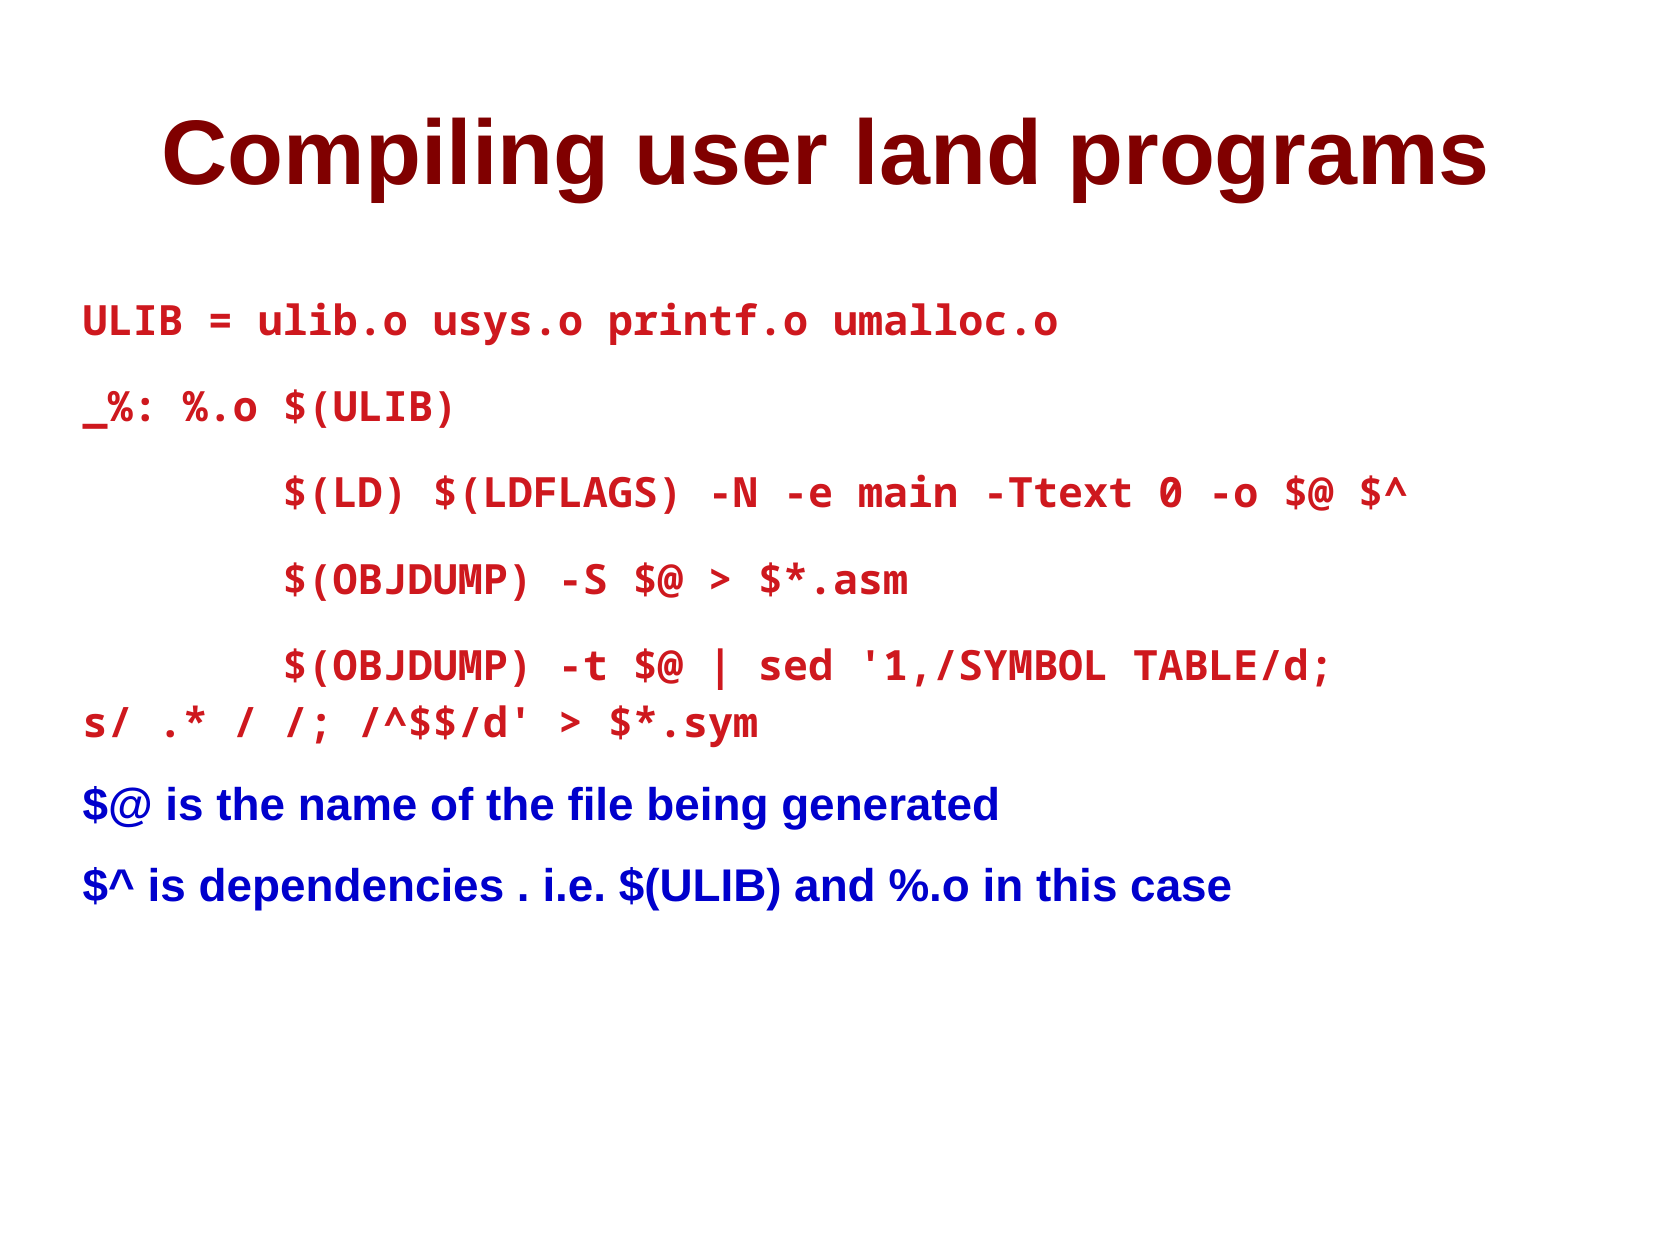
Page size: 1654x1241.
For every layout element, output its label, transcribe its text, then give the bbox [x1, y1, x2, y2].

title Compiling user land programs [82, 49, 1571, 257]
list ULIB = ulib.o usys.o printf.o umalloc.o _%: %.o $(ULIB) $(LD) $(LDFLAGS) -N -e main -Ttext 0 -o $@ $^ $(OBJDUMP) -S $@ > $*.asm $(OBJDUMP) -t $@ | sed '1,/SYMBOL TABLE/d; s/ .* / /; /^$$/d' > $*.sym $@ is the name of the file being generated $^ is dependencies . i.e. $(ULIB) and %.o in this case [82, 290, 1571, 1010]
